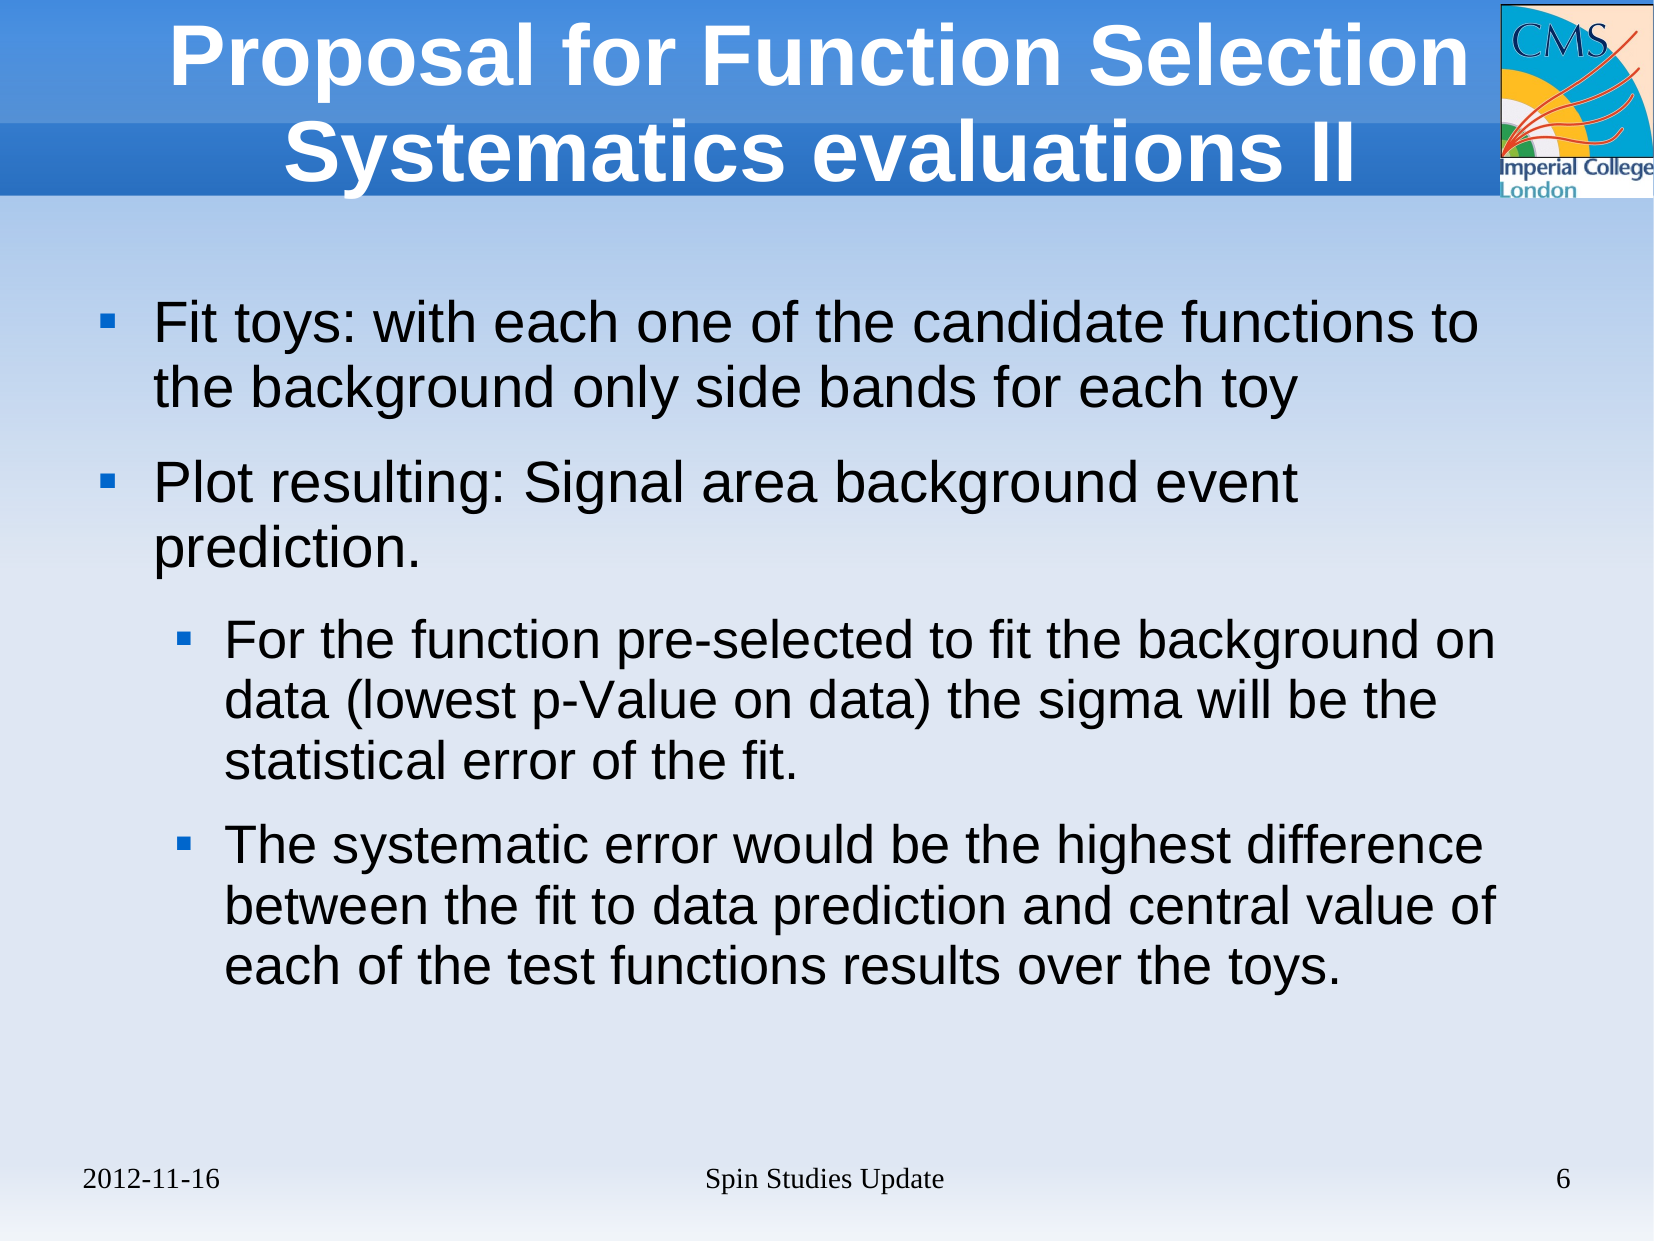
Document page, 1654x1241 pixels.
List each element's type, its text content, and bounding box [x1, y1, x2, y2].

title Proposal for Function Selection Systematics evaluations II [76, 0, 1565, 208]
list Fit toys: with each one of the candidate functions to the background only side bands for each toy Plot resulting: Signal area background event prediction. For the function pre-selected to fit the background on data (lowest p-Value on data) the sigma will be the statistical error of the fit. The systematic error would be the highest difference between the fit to data prediction and central value of each of the test functions results over the toys. [82, 290, 1571, 1109]
picture [0, 0, 1654, 1241]
